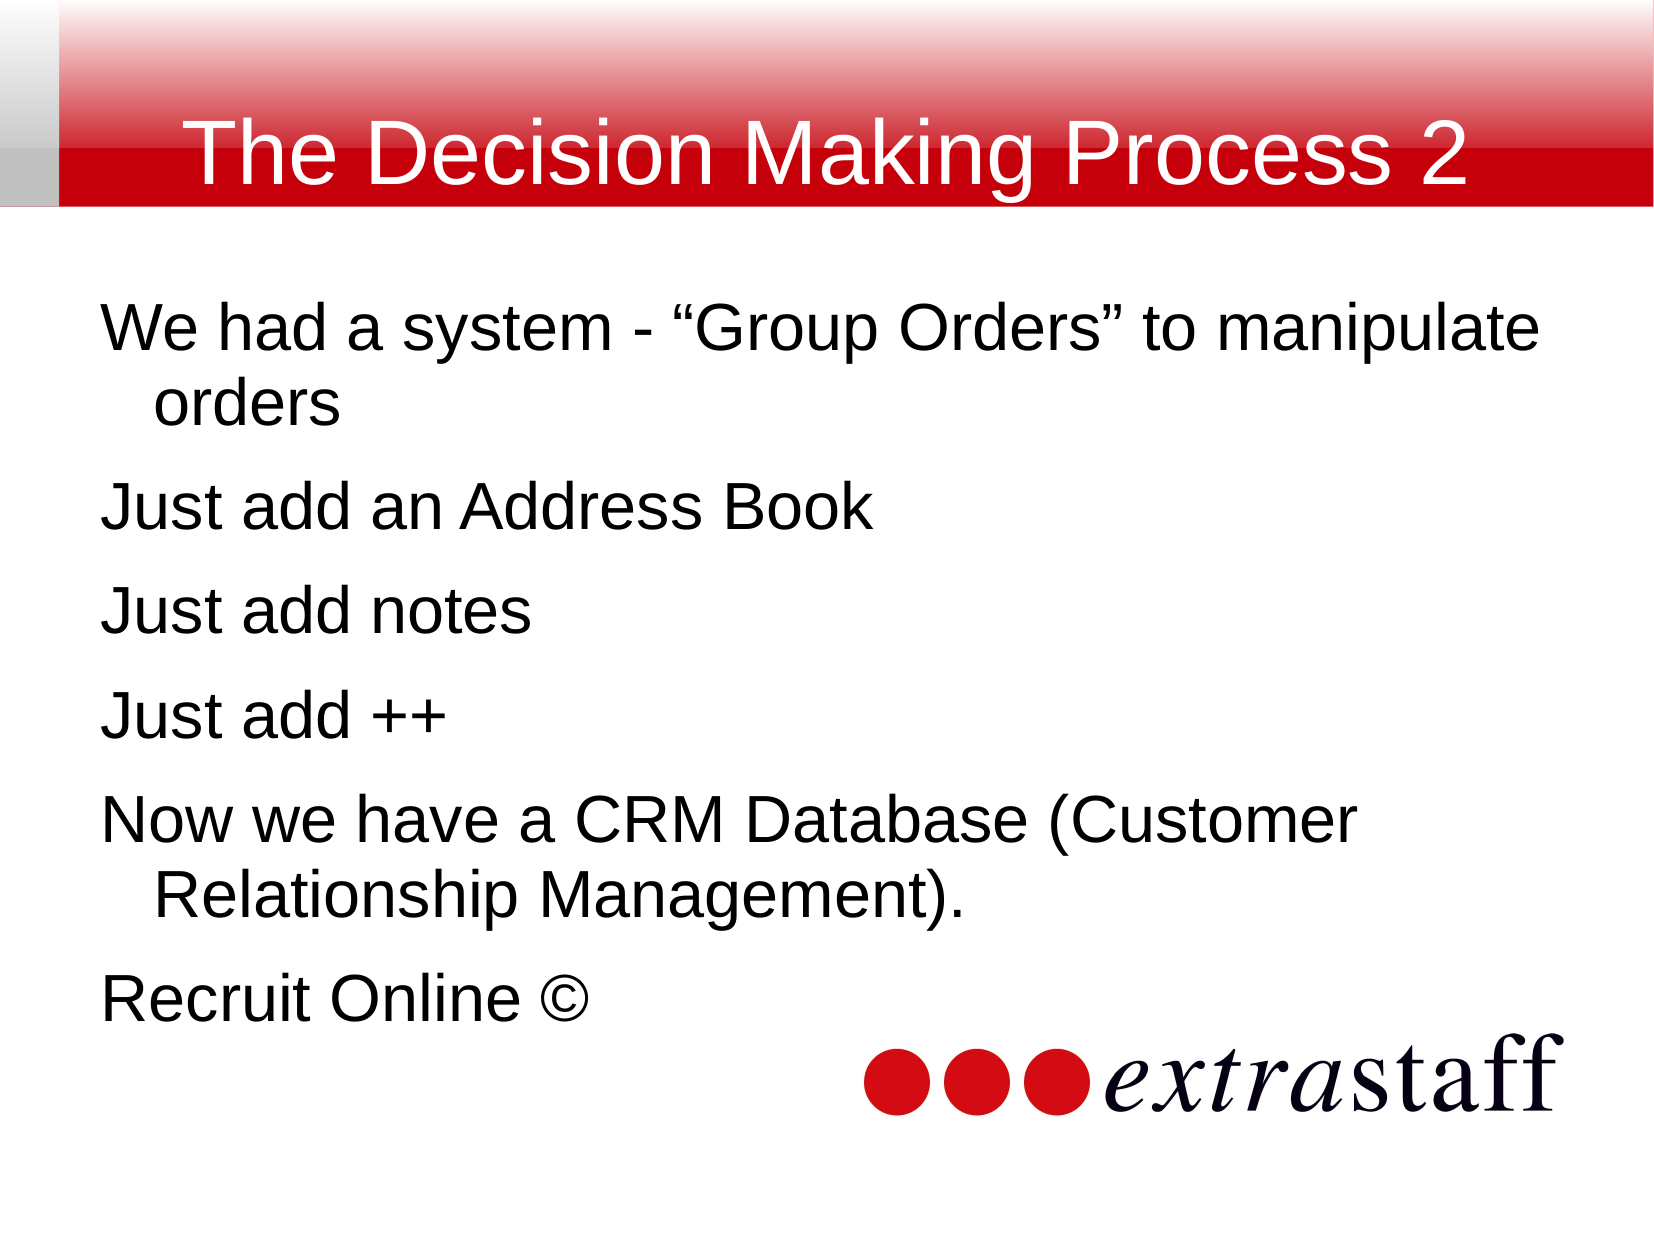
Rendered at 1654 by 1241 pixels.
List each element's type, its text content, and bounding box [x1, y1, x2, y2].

list We had a system - “Group Orders” to manipulate orders Just add an Address Book Just add notes Just add ++ Now we have a CRM Database (Customer Relationship Management). Recruit Online © [82, 290, 1571, 1094]
title The Decision Making Process 2 [82, 56, 1571, 250]
picture [863, 1094, 1565, 1116]
